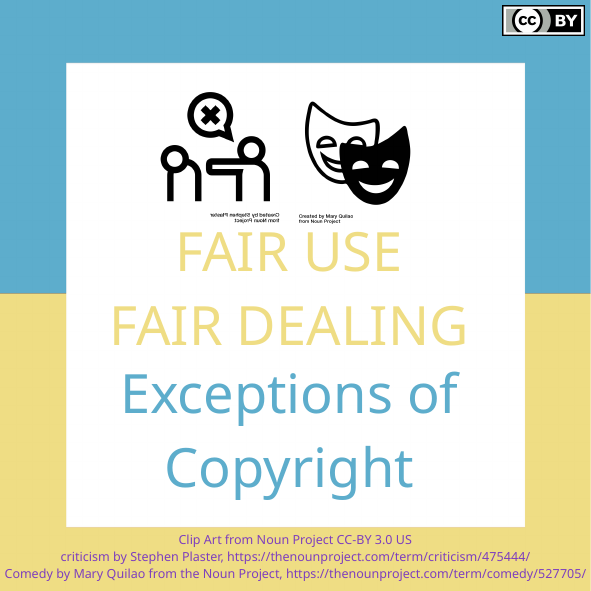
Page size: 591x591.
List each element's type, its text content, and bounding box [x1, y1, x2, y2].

subtitle Exceptions of Copyright [82, 355, 497, 506]
picture [0, 0, 591, 516]
title FAIR USE FAIR DEALING [82, 219, 497, 355]
text_box Clip Art from Noun Project CC-BY 3.0 US criticism by Stephen Plaster, https://thenounproject.com/term/criticism/475444/ Comedy by Mary Quilao from the Noun Project, https://thenounproject.com/term/comedy/527705/ [0, 516, 591, 591]
